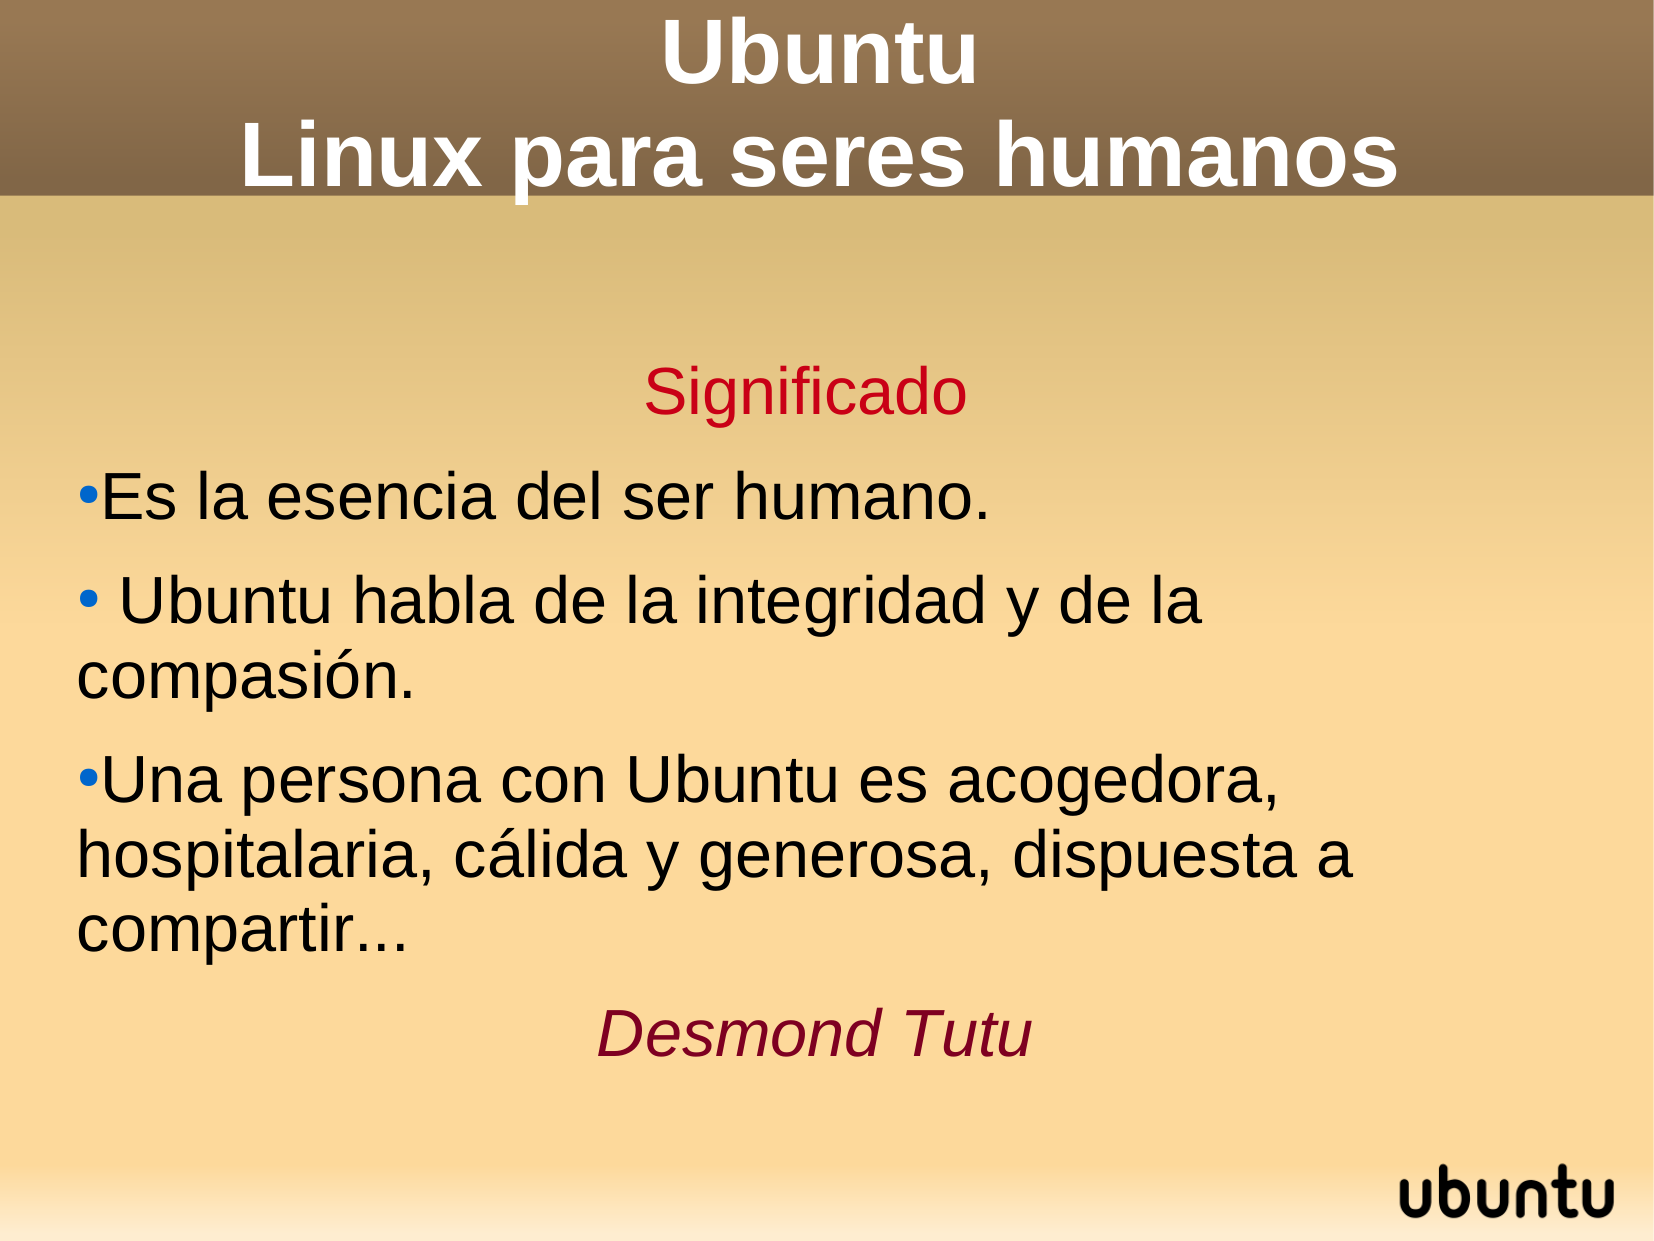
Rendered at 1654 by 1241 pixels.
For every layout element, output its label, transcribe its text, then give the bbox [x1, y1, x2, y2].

picture [0, 0, 1654, 1241]
list [29, 442, 1565, 1004]
title Ubuntu Linux para seres humanos [76, 1, 1565, 207]
list Significado Es la esencia del ser humano. Ubuntu habla de la integridad y de la compasión. Una persona con Ubuntu es acogedora, hospitalaria, cálida y generosa, dispuesta a compartir... Desmond Tutu [76, 354, 1536, 442]
list Significado Es la esencia del ser humano. Ubuntu habla de la integridad y de la compasión. Una persona con Ubuntu es acogedora, hospitalaria, cálida y generosa, dispuesta a compartir... Desmond Tutu [76, 1004, 1536, 1175]
